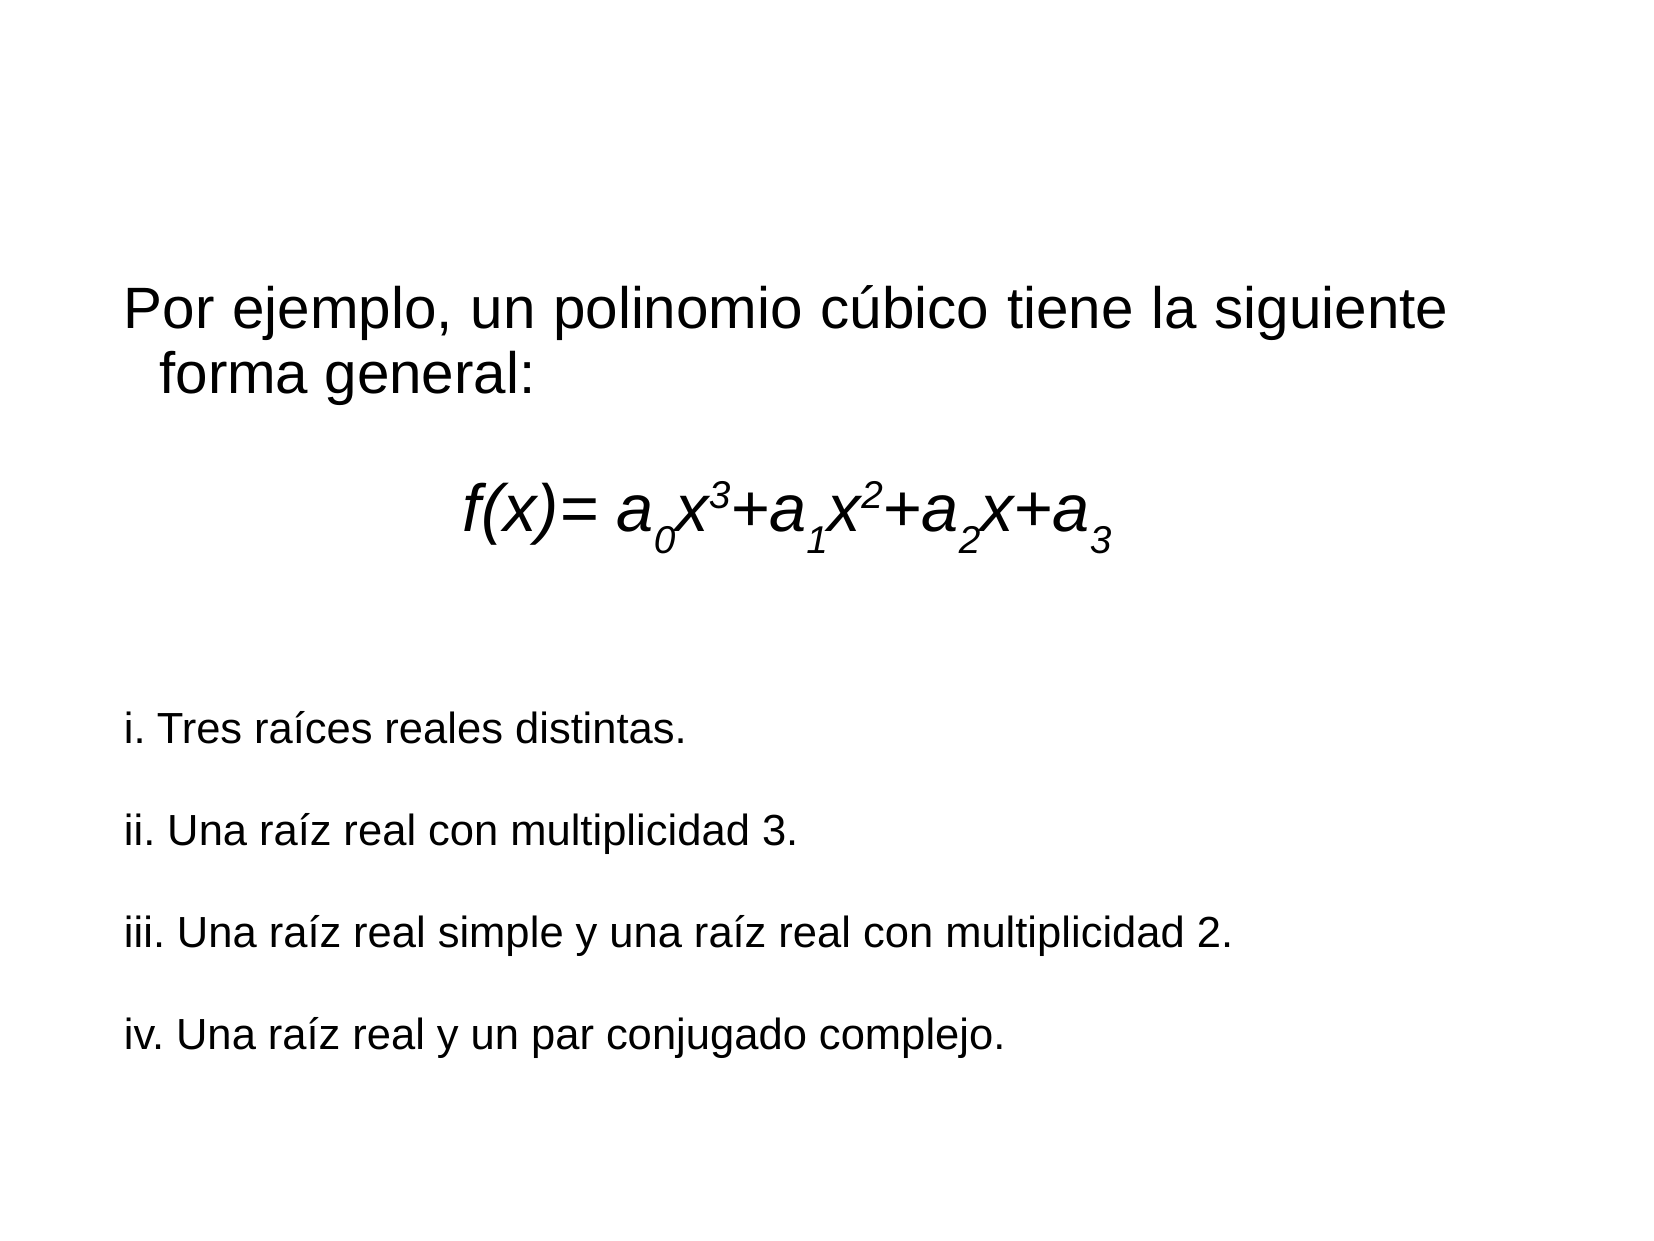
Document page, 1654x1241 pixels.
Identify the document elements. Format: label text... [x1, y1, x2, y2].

subtitle Por ejemplo, un polinomio cúbico tiene la siguiente forma general: f(x)= a0x3+a1x2+a2x+a3 i. Tres raíces reales distintas. ii. Una raíz real con multiplicidad 3. iii. Una raíz real simple y una raíz real con multiplicidad 2. iv. Una raíz real y un par conjugado complejo. [88, 123, 1451, 1211]
